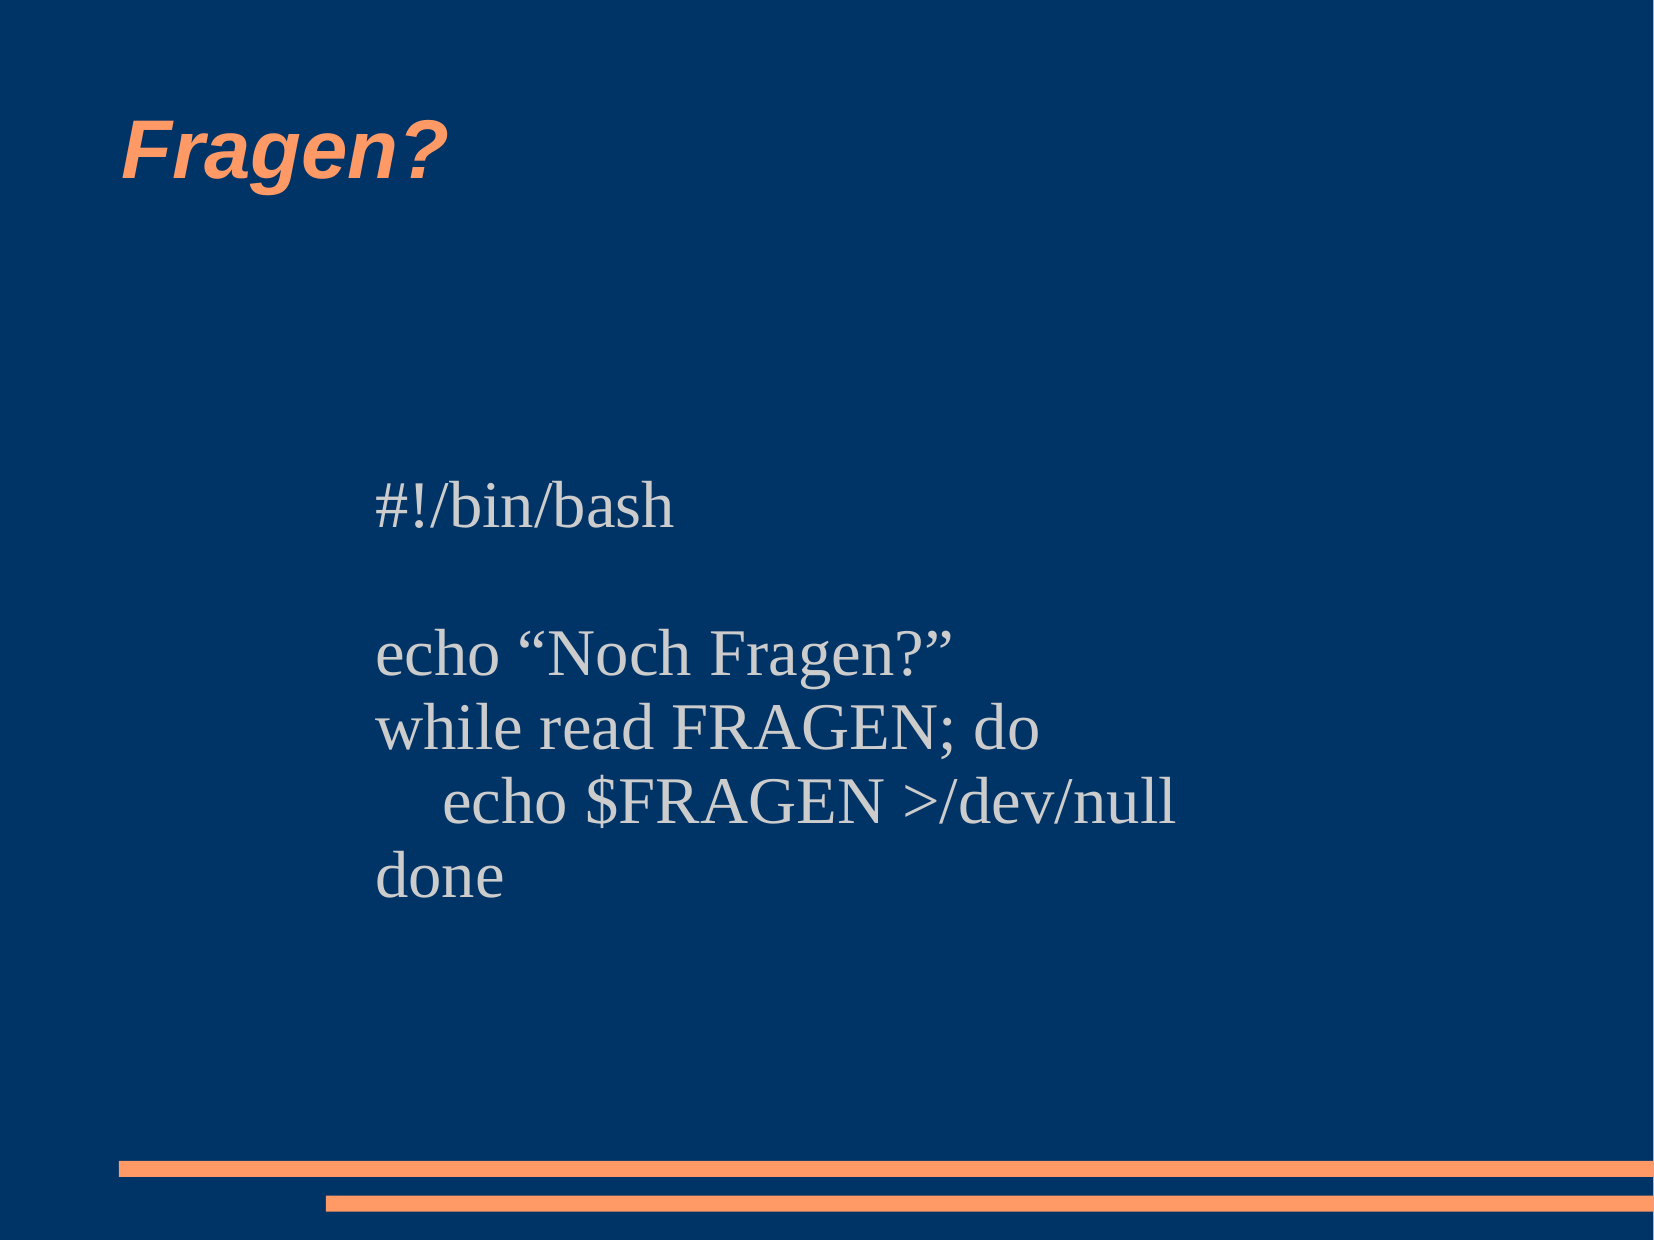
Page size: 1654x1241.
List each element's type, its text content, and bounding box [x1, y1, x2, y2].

title Fragen? [121, 46, 1534, 254]
subtitle #!/bin/bash echo “Noch Fragen?” while read FRAGEN; do echo $FRAGEN >/dev/null done [375, 322, 1561, 1133]
